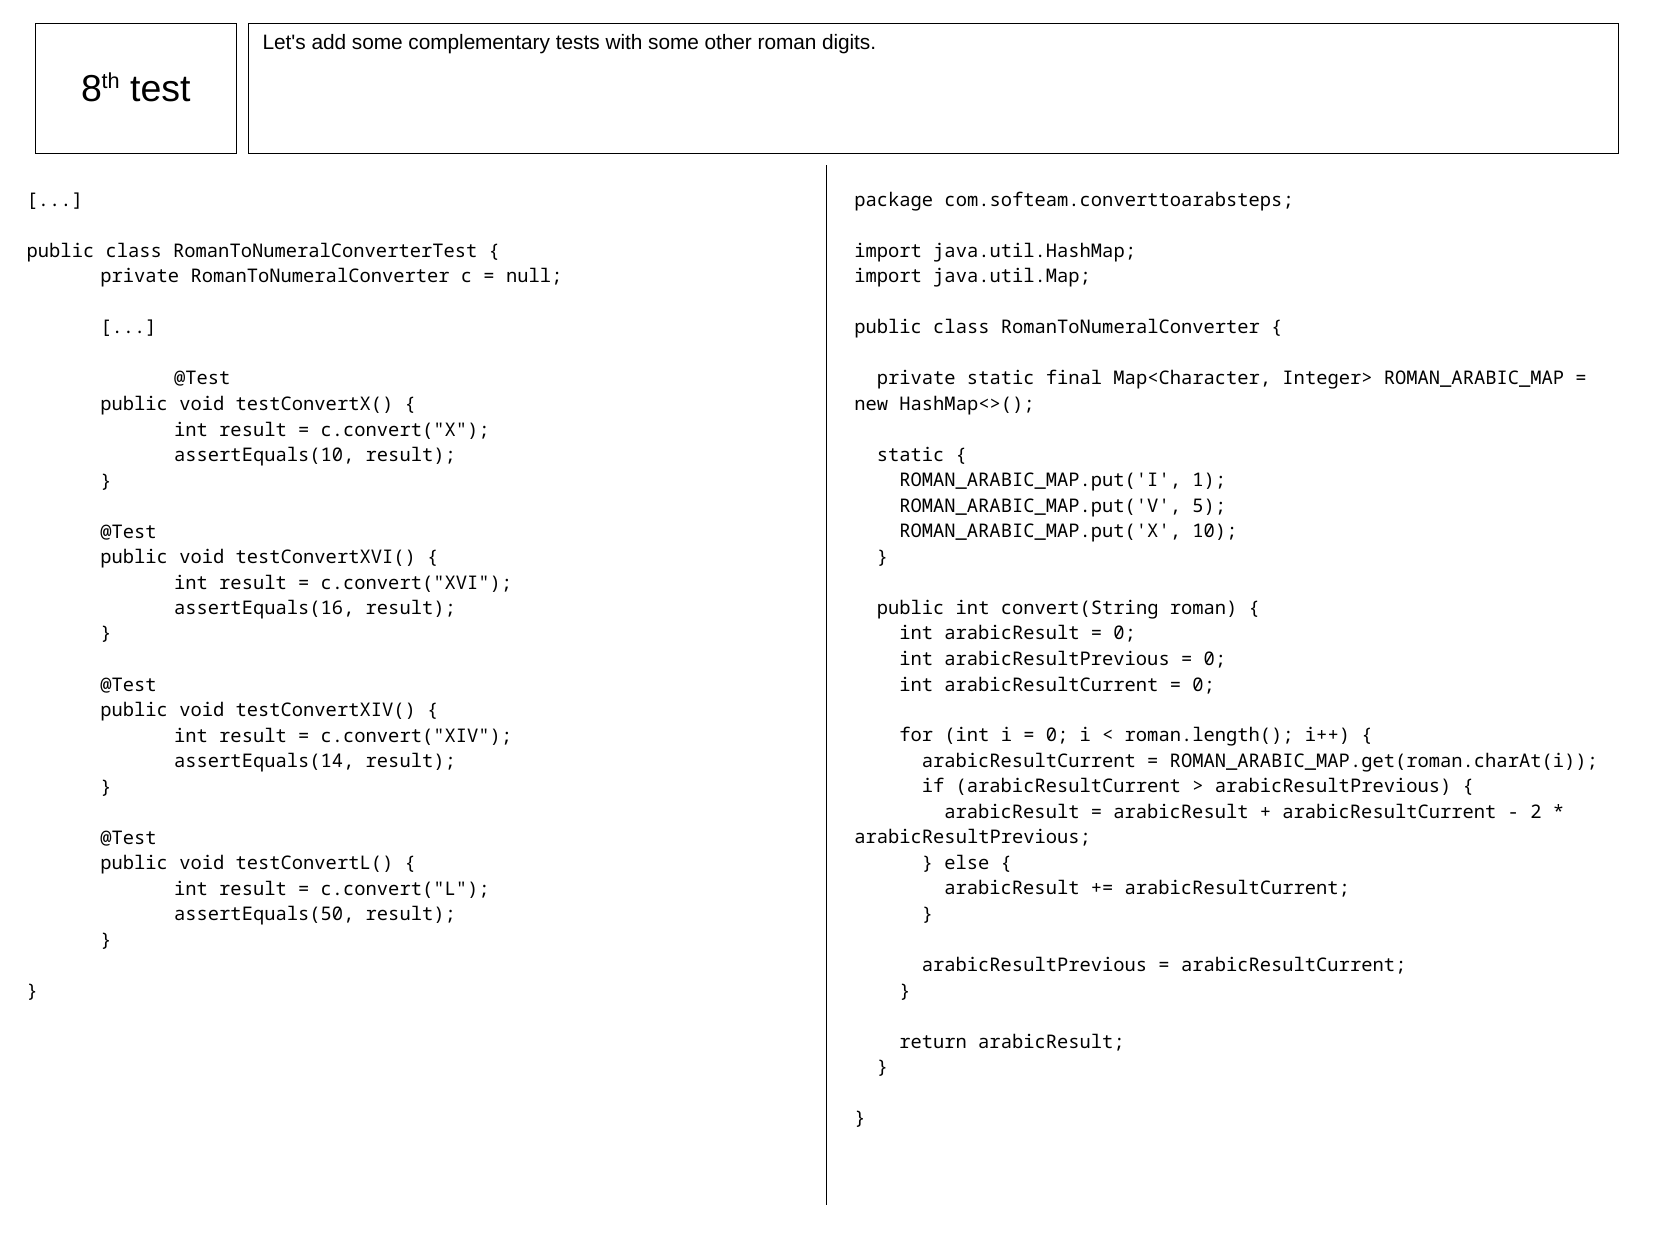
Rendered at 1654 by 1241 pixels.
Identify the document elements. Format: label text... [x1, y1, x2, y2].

text_box 8th test [35, 23, 237, 154]
text_box [...] public class RomanToNumeralConverterTest { private RomanToNumeralConverter c = null; [...] @Test public void testConvertX() { int result = c.convert("X"); assertEquals(10, result); } @Test public void testConvertXVI() { int result = c.convert("XVI"); assertEquals(16, result); } @Test public void testConvertXIV() { int result = c.convert("XIV"); assertEquals(14, result); } @Test public void testConvertL() { int result = c.convert("L"); assertEquals(50, result); } } [11, 178, 792, 1119]
text_box Let's add some complementary tests with some other roman digits. [248, 23, 1619, 154]
text_box package com.softeam.converttoarabsteps; import java.util.HashMap; import java.util.Map; public class RomanToNumeralConverter { private static final Map<Character, Integer> ROMAN_ARABIC_MAP = new HashMap<>(); static { ROMAN_ARABIC_MAP.put('I', 1); ROMAN_ARABIC_MAP.put('V', 5); ROMAN_ARABIC_MAP.put('X', 10); } public int convert(String roman) { int arabicResult = 0; int arabicResultPrevious = 0; int arabicResultCurrent = 0; for (int i = 0; i < roman.length(); i++) { arabicResultCurrent = ROMAN_ARABIC_MAP.get(roman.charAt(i)); if (arabicResultCurrent > arabicResultPrevious) { arabicResult = arabicResult + arabicResultCurrent - 2 * arabicResultPrevious; } else { arabicResult += arabicResultCurrent; } arabicResultPrevious = arabicResultCurrent; } return arabicResult; } } [839, 178, 1620, 1075]
